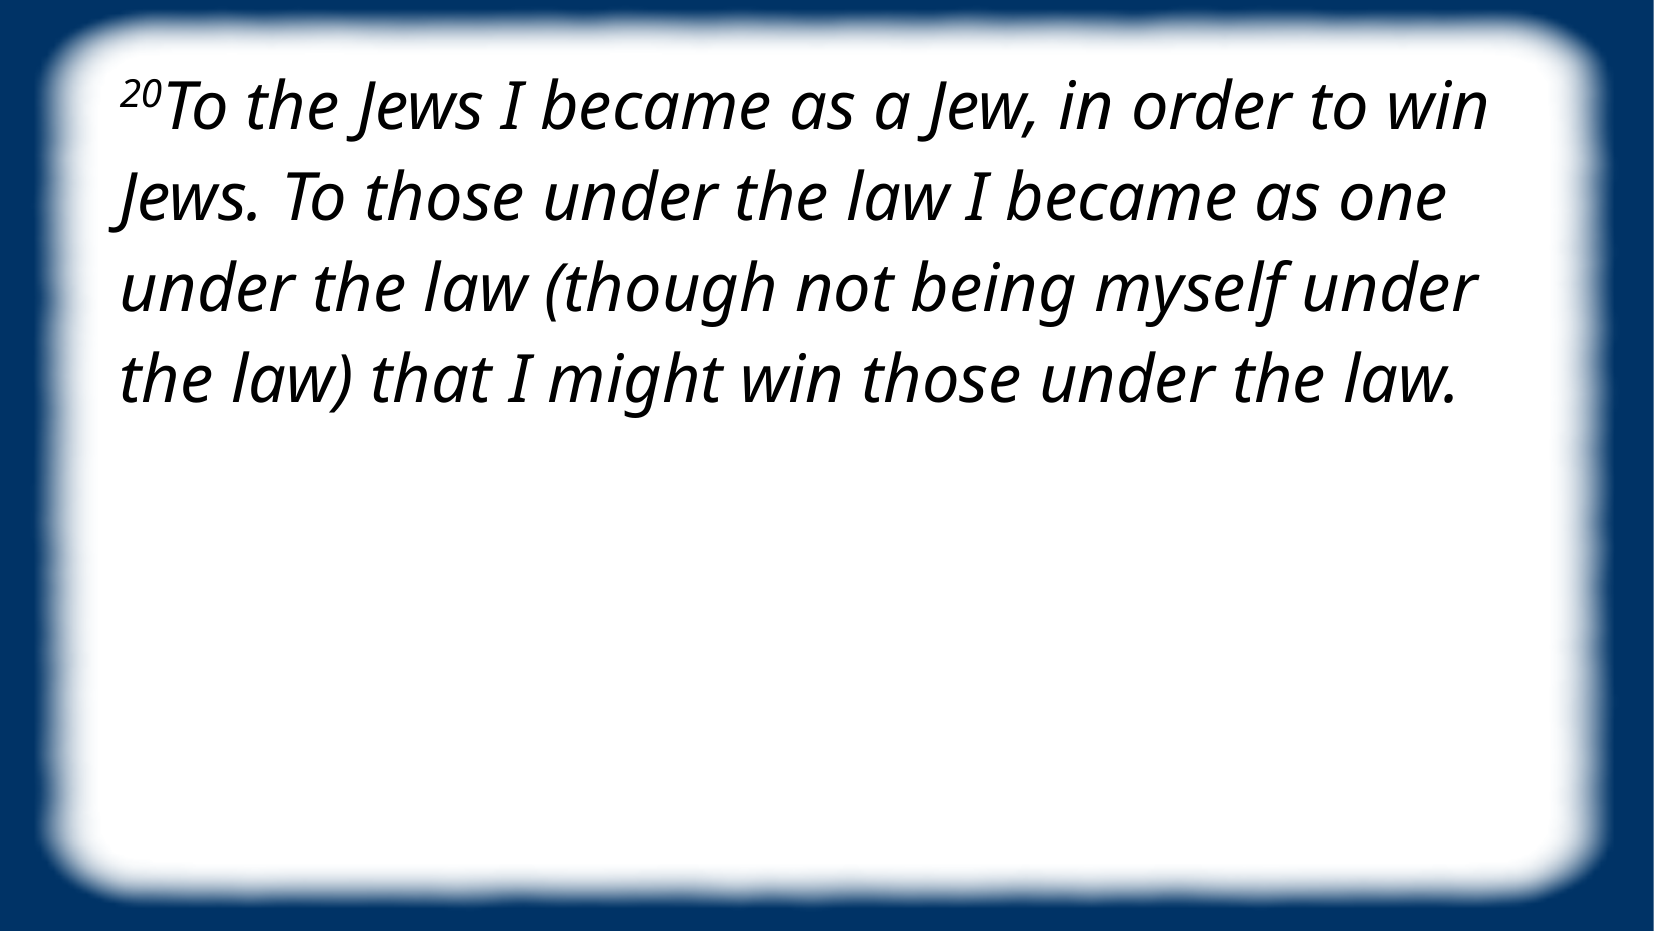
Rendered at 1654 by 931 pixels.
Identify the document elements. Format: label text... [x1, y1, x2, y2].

picture [0, 0, 1654, 931]
text_box 20To the Jews I became as a Jew, in order to win Jews. To those under the law I became as one under the law (though not being myself under the law) that I might win those under the law. [105, 51, 1531, 511]
